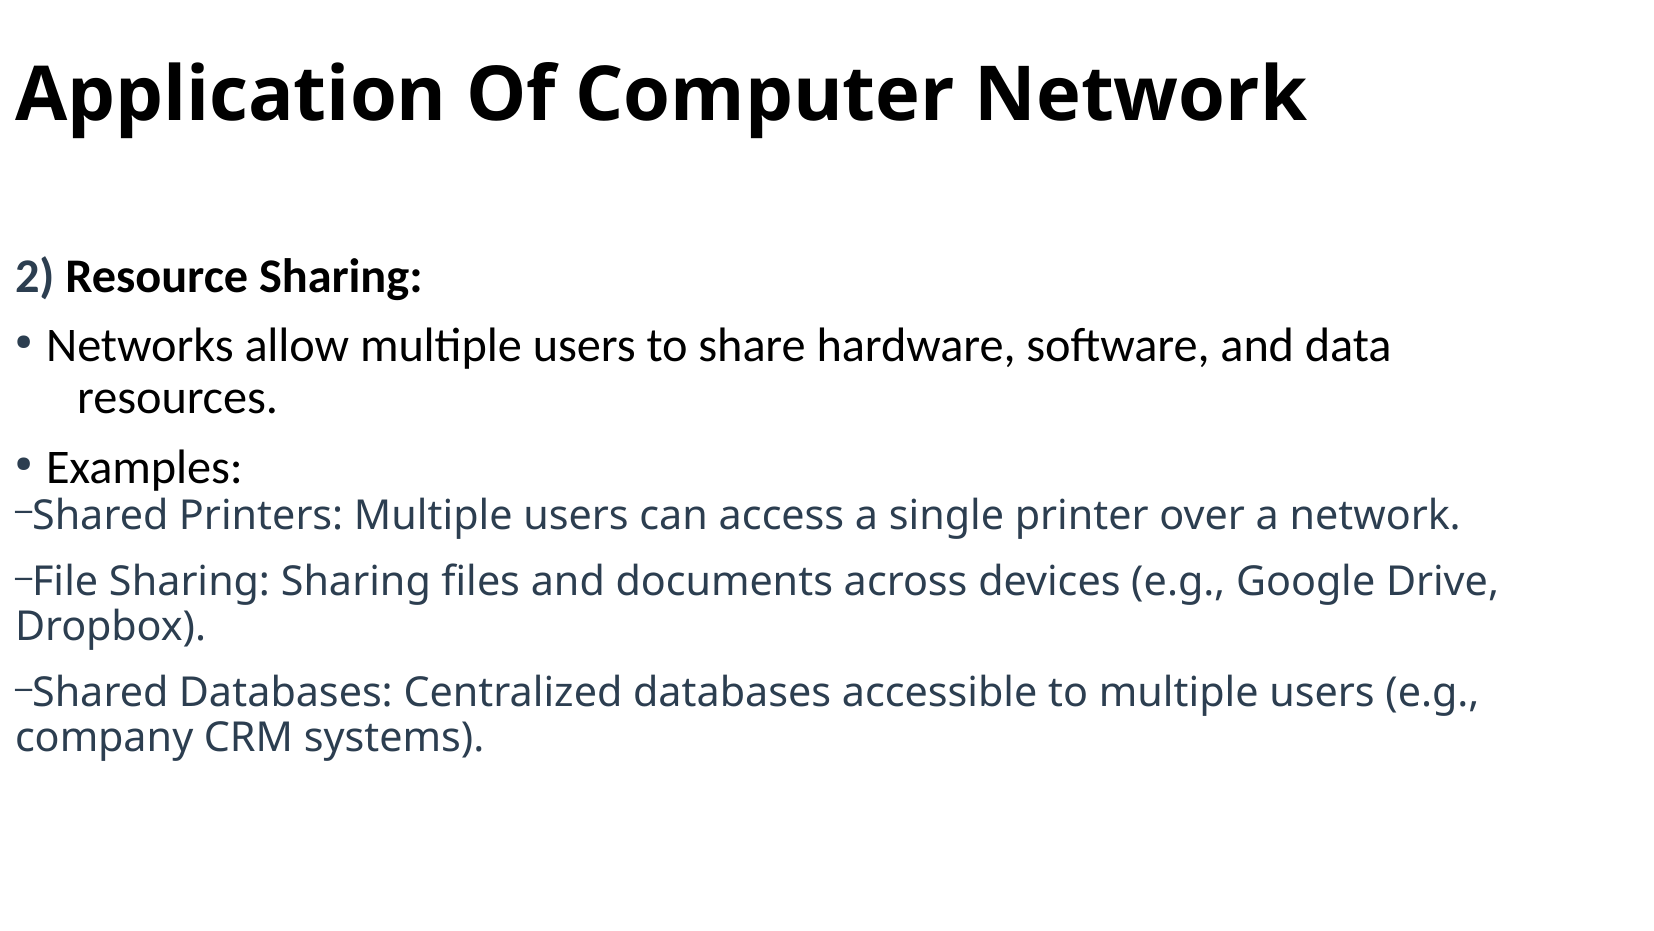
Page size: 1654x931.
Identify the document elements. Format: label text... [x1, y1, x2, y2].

list Resource Sharing: Networks allow multiple users to share hardware, software, and data resources. Examples: Shared Printers: Multiple users can access a single printer over a network. File Sharing: Sharing files and documents across devices (e.g., Google Drive, Dropbox). Shared Databases: Centralized databases accessible to multiple users (e.g., company CRM systems). [0, 243, 1536, 864]
title Application Of Computer Network [0, 36, 1536, 155]
